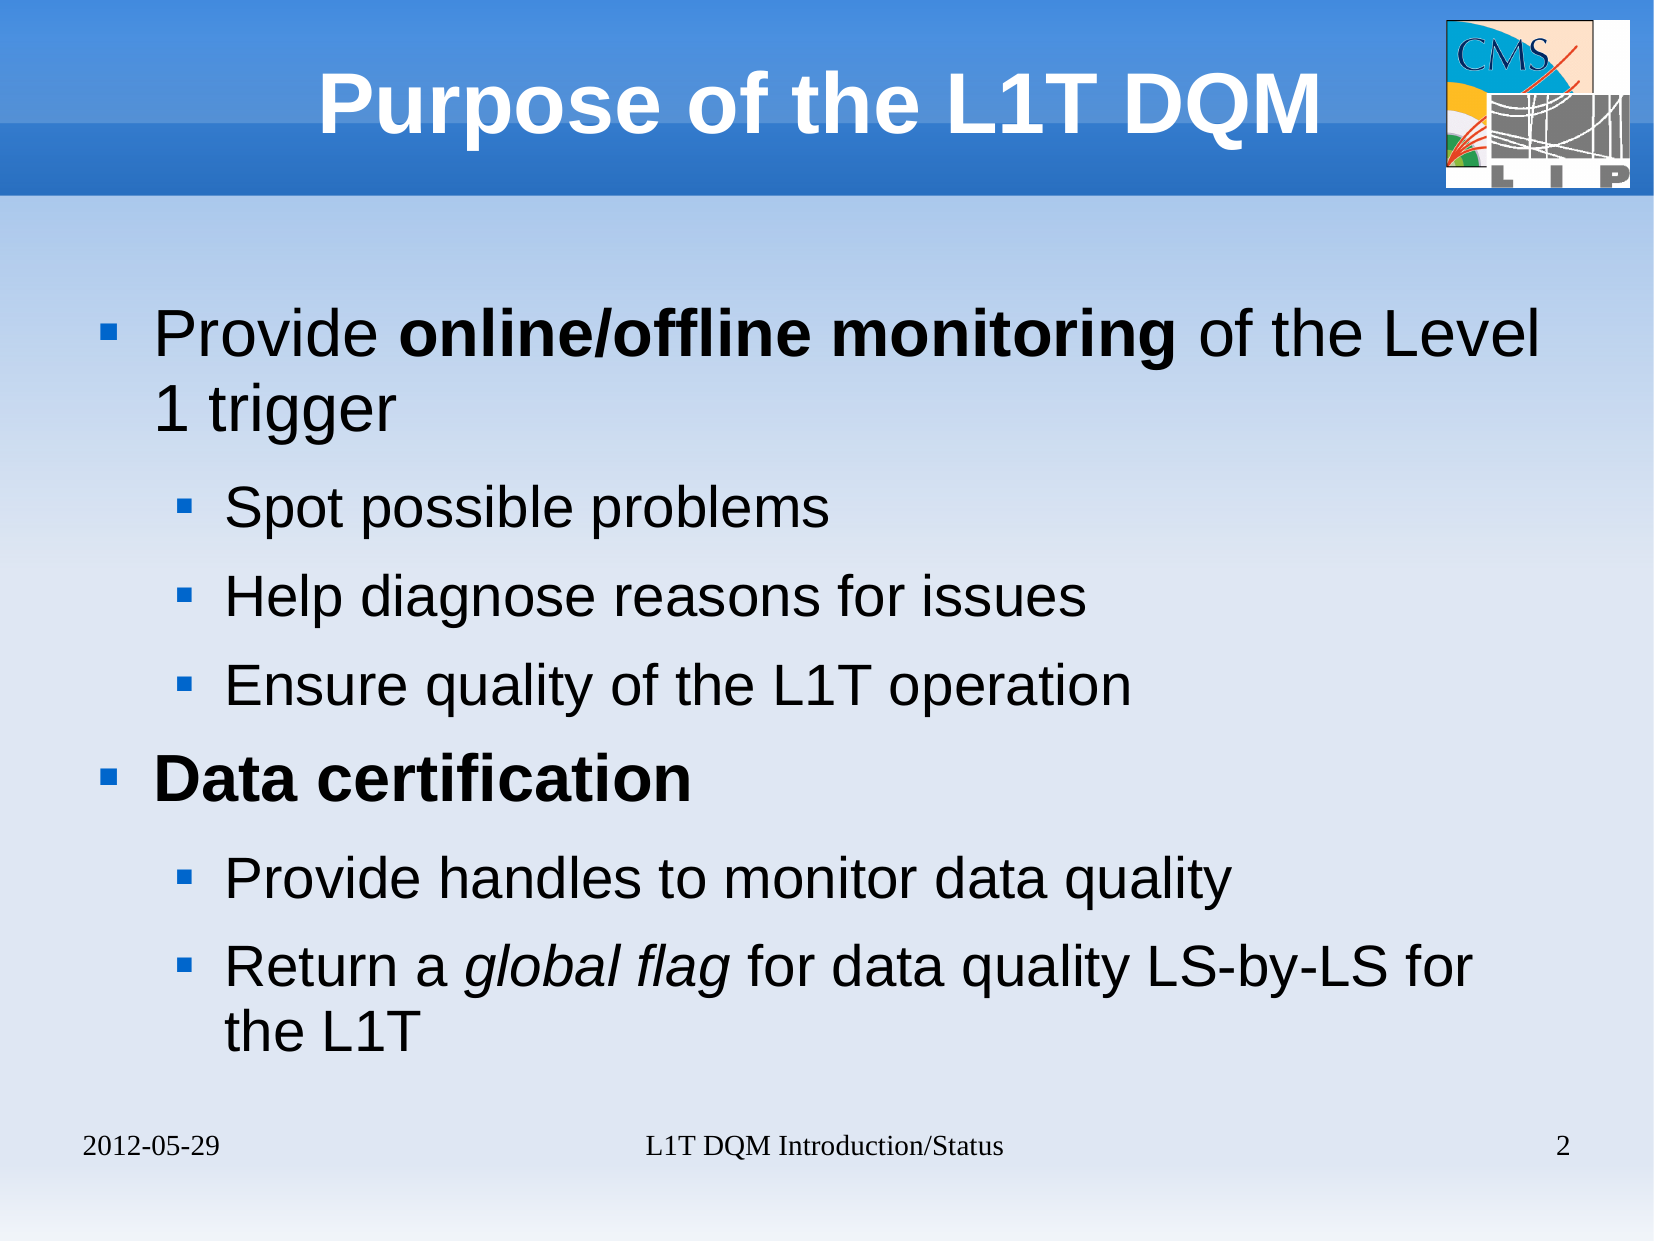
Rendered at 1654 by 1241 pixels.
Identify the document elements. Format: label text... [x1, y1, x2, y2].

list Provide online/offline monitoring of the Level 1 trigger Spot possible problems Help diagnose reasons for issues Ensure quality of the L1T operation Data certification Provide handles to monitor data quality Return a global flag for data quality LS-by-LS for the L1T [82, 296, 1571, 1115]
title Purpose of the L1T DQM [76, 0, 1565, 208]
picture [0, 0, 1654, 1241]
